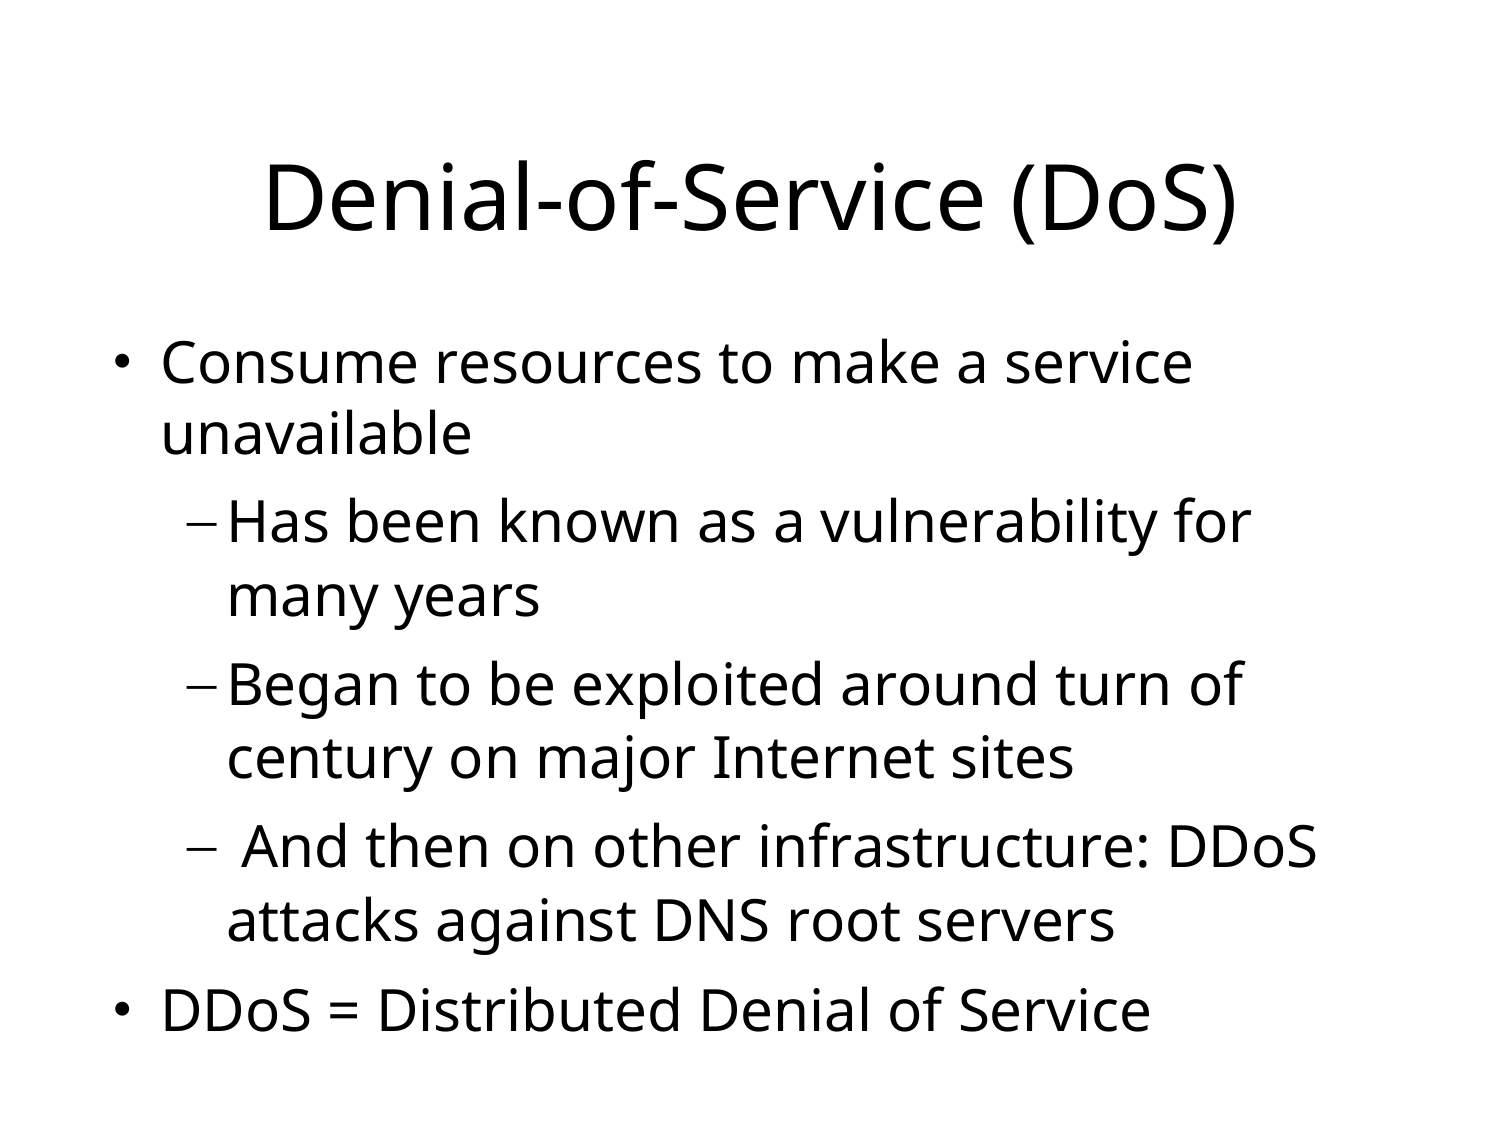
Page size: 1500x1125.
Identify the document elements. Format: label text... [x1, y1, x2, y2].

title Denial-of-Service (DoS) [112, 99, 1388, 288]
list Consume resources to make a service unavailable Has been known as a vulnerability for many years Began to be exploited around turn of century on major Internet sites And then on other infrastructure: DDoS attacks against DNS root servers DDoS = Distributed Denial of Service [112, 324, 1388, 1053]
